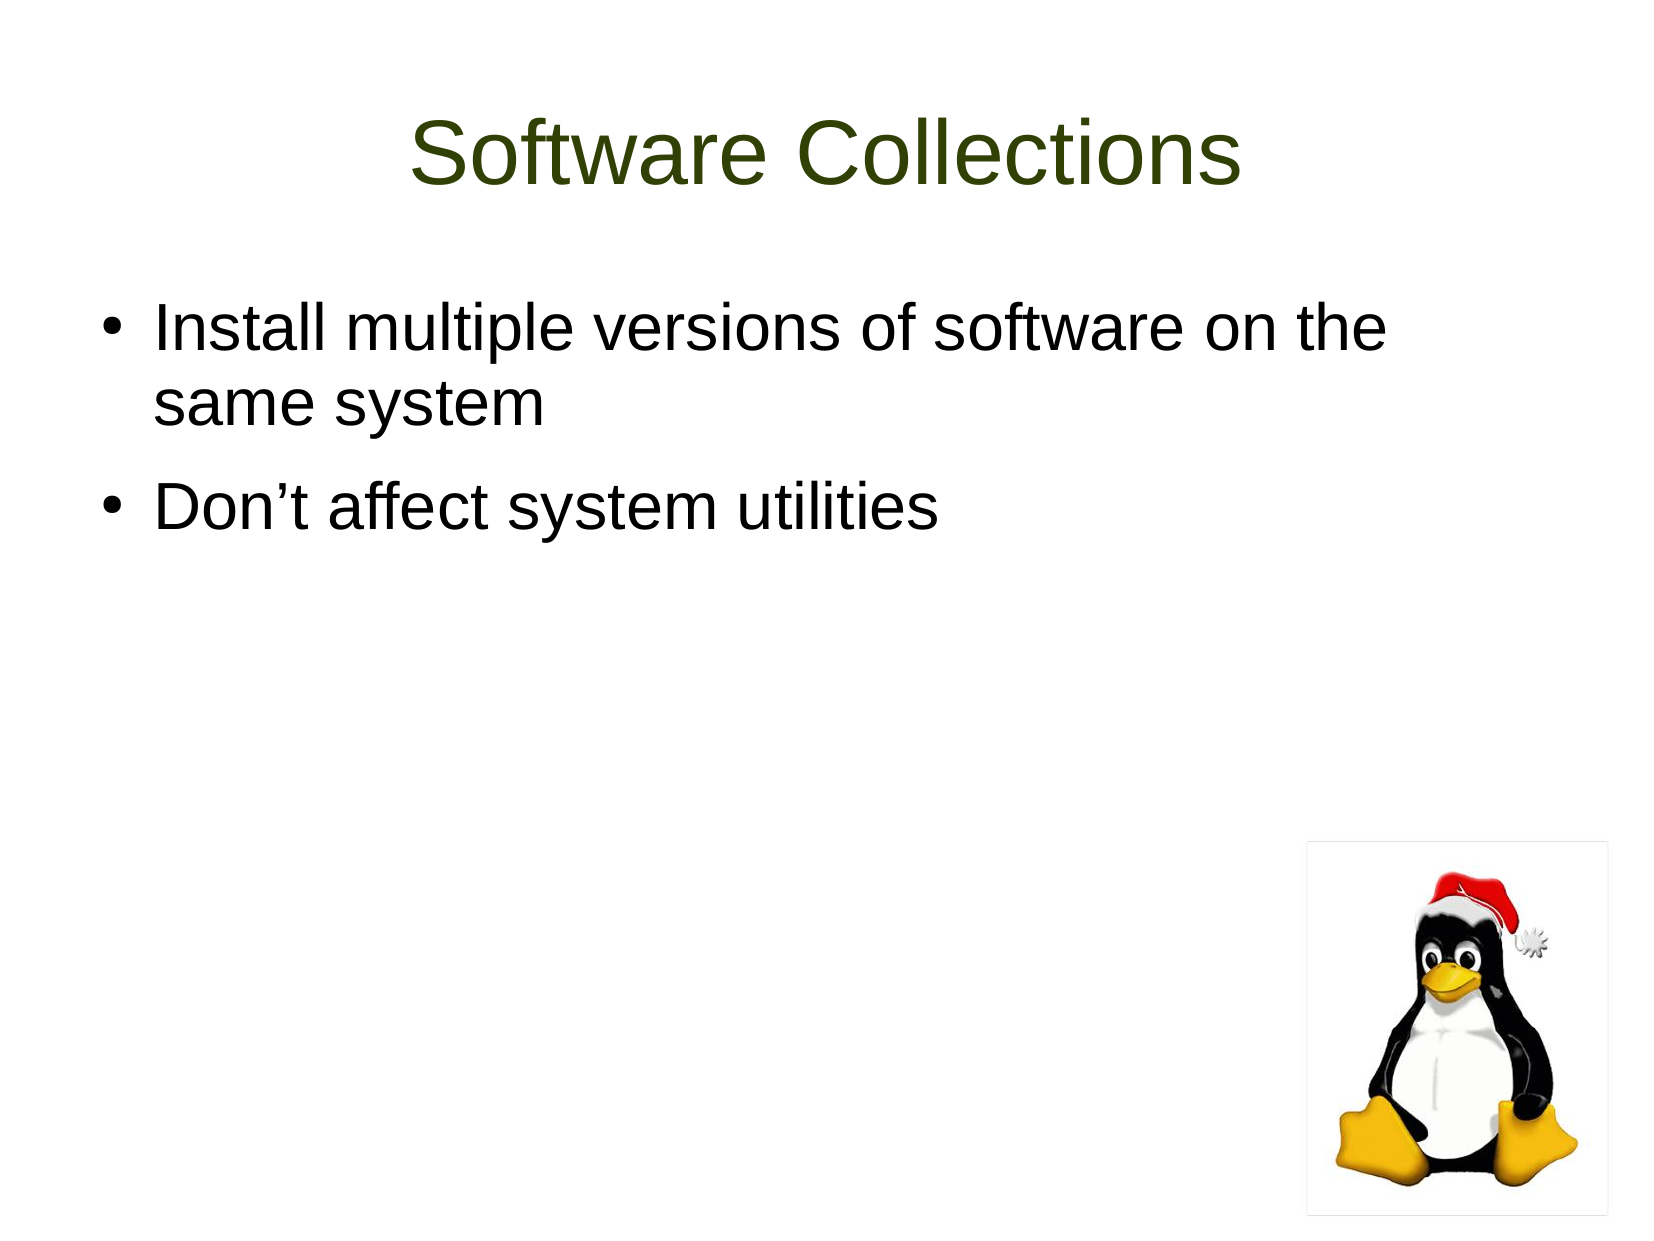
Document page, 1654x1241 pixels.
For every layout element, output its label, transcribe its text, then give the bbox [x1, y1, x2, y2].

picture [1260, 831, 1654, 1225]
title Software Collections [82, 49, 1571, 257]
list Install multiple versions of software on the same system Don’t affect system utilities [82, 290, 1571, 1109]
